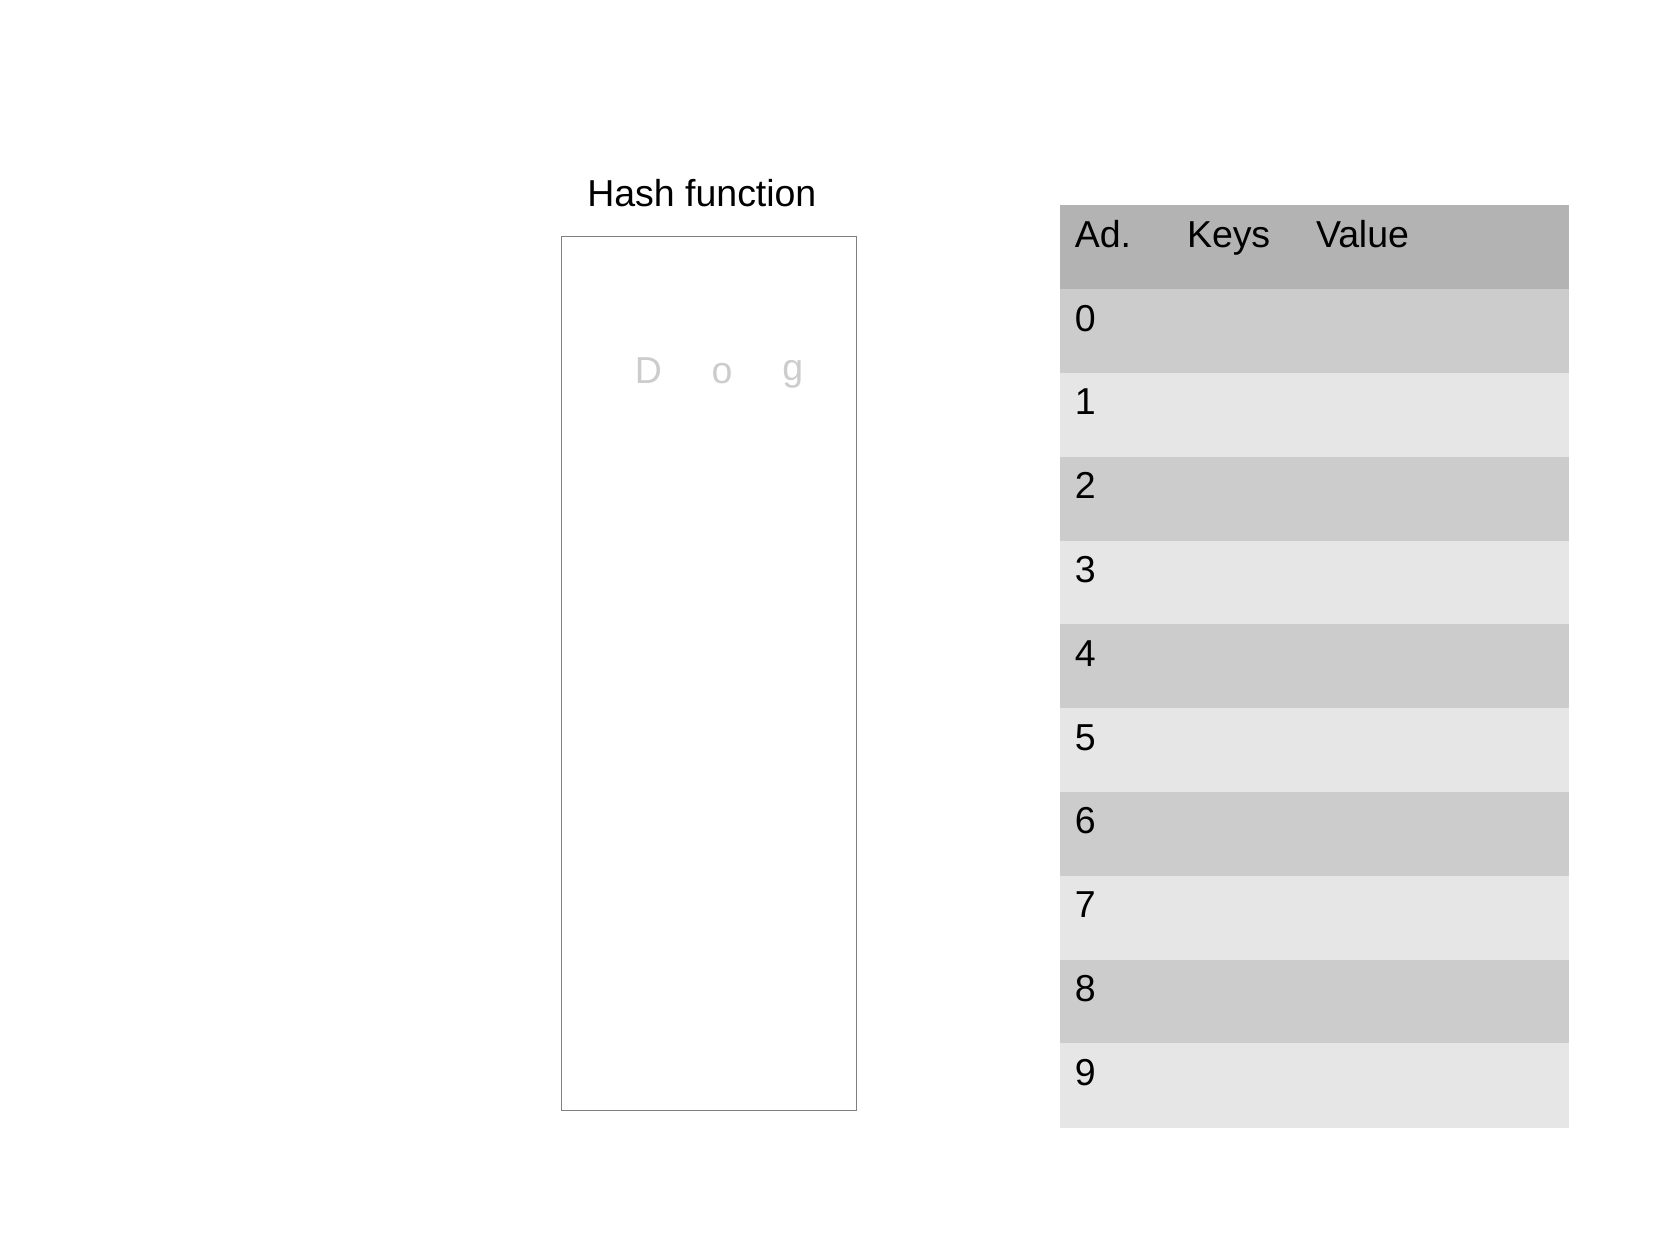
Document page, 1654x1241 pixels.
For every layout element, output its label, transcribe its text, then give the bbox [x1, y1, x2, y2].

text_box g [767, 338, 815, 396]
table_header Value [1301, 205, 1569, 289]
table_cell 2 [1060, 457, 1172, 541]
table_cell 5 [1060, 708, 1172, 792]
table_cell [1172, 960, 1301, 1043]
table_cell [1172, 708, 1301, 792]
table_cell [1301, 960, 1569, 1043]
table_cell 1 [1060, 373, 1172, 457]
table_cell [1301, 457, 1569, 541]
table_cell 8 [1060, 960, 1172, 1043]
table_cell [1301, 1043, 1569, 1128]
table_cell 6 [1060, 792, 1172, 876]
table_header Keys [1172, 205, 1301, 289]
table_header Ad. [1060, 205, 1172, 289]
table_cell [1301, 541, 1569, 624]
table_cell [1172, 373, 1301, 457]
table_cell [1301, 624, 1569, 708]
text_box o [696, 342, 756, 400]
table_cell 4 [1060, 624, 1172, 708]
table_cell 9 [1060, 1043, 1172, 1128]
table_cell [1172, 876, 1301, 960]
table_cell [1301, 708, 1569, 792]
table_cell 3 [1060, 541, 1172, 624]
table_cell [1301, 792, 1569, 876]
text_box Hash function [572, 165, 845, 223]
table_cell 0 [1060, 289, 1172, 373]
table_cell [1172, 541, 1301, 624]
table_cell [1301, 876, 1569, 960]
table_cell [1301, 373, 1569, 457]
table_cell [1172, 792, 1301, 876]
table_cell [1172, 457, 1301, 541]
text_box D [620, 342, 691, 400]
table_cell [1172, 624, 1301, 708]
table_cell [1301, 289, 1569, 373]
table_cell [1172, 289, 1301, 373]
table_cell [1172, 1043, 1301, 1128]
text_box [561, 236, 857, 1111]
table_cell 7 [1060, 876, 1172, 960]
